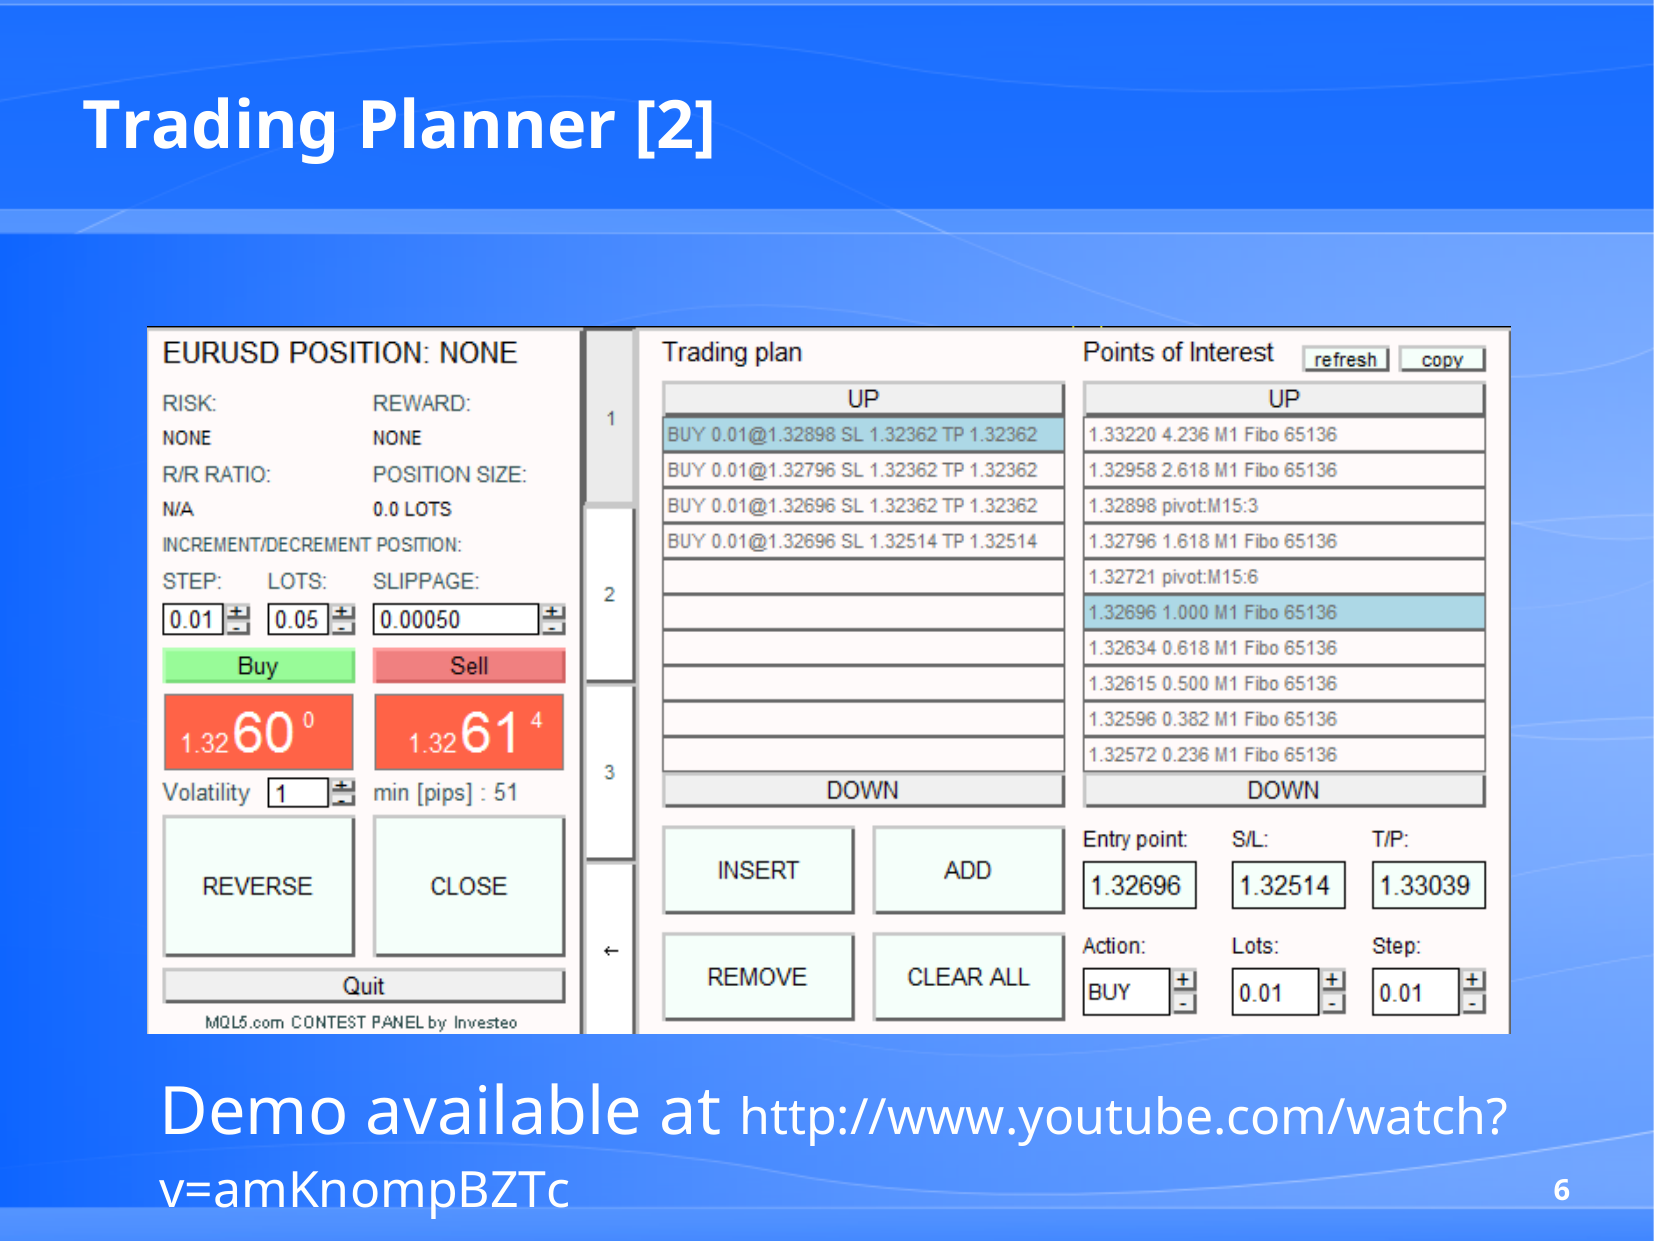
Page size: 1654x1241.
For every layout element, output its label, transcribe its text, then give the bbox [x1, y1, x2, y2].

title Trading Planner [2] [23, 15, 1625, 229]
picture [0, 0, 1654, 1241]
list Demo available at http://www.youtube.com/watch?v=amKnompBZTc [88, 1062, 1595, 1205]
